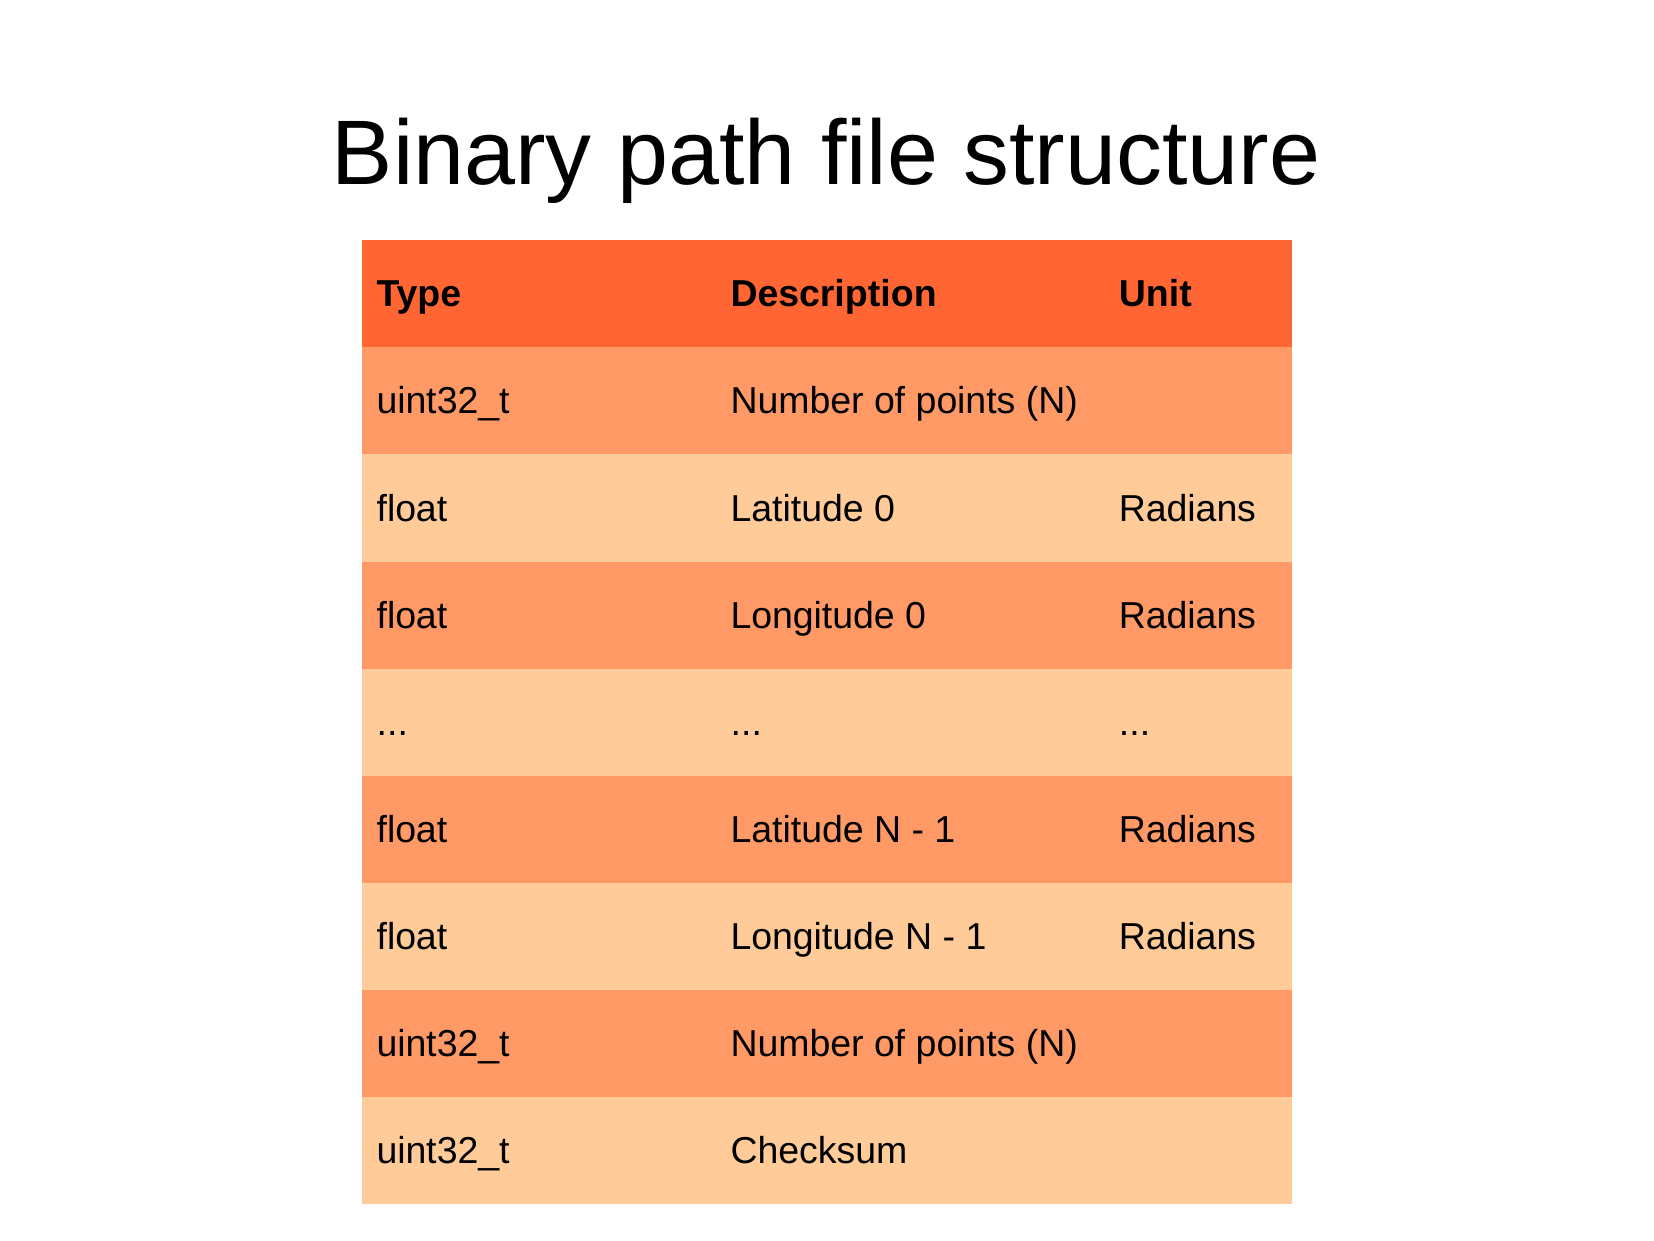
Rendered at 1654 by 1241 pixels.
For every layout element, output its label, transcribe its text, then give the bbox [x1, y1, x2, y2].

table_cell Radians [1104, 454, 1292, 562]
table_header Type [362, 240, 716, 347]
table_cell Latitude N - 1 [716, 776, 1104, 883]
table_cell float [362, 454, 716, 562]
table_cell Radians [1104, 883, 1292, 990]
table_cell Longitude 0 [716, 562, 1104, 669]
table_cell Number of points (N) [716, 347, 1104, 454]
table_cell uint32_t [362, 1097, 716, 1204]
table_cell ... [716, 669, 1104, 776]
table_cell Radians [1104, 776, 1292, 883]
table_header Unit [1104, 240, 1292, 347]
table_cell Checksum [716, 1097, 1104, 1204]
table_cell float [362, 562, 716, 669]
table_cell uint32_t [362, 347, 716, 454]
table_cell Longitude N - 1 [716, 883, 1104, 990]
table_cell float [362, 776, 716, 883]
table_cell Radians [1104, 562, 1292, 669]
table_cell float [362, 883, 716, 990]
table_cell ... [1104, 669, 1292, 776]
table_cell Latitude 0 [716, 454, 1104, 562]
table_cell [1104, 990, 1292, 1097]
table_header Description [716, 240, 1104, 347]
table_cell [1104, 1097, 1292, 1204]
table_cell ... [362, 669, 716, 776]
title Binary path file structure [82, 49, 1571, 257]
table_cell uint32_t [362, 990, 716, 1097]
table_cell [1104, 347, 1292, 454]
table_cell Number of points (N) [716, 990, 1104, 1097]
